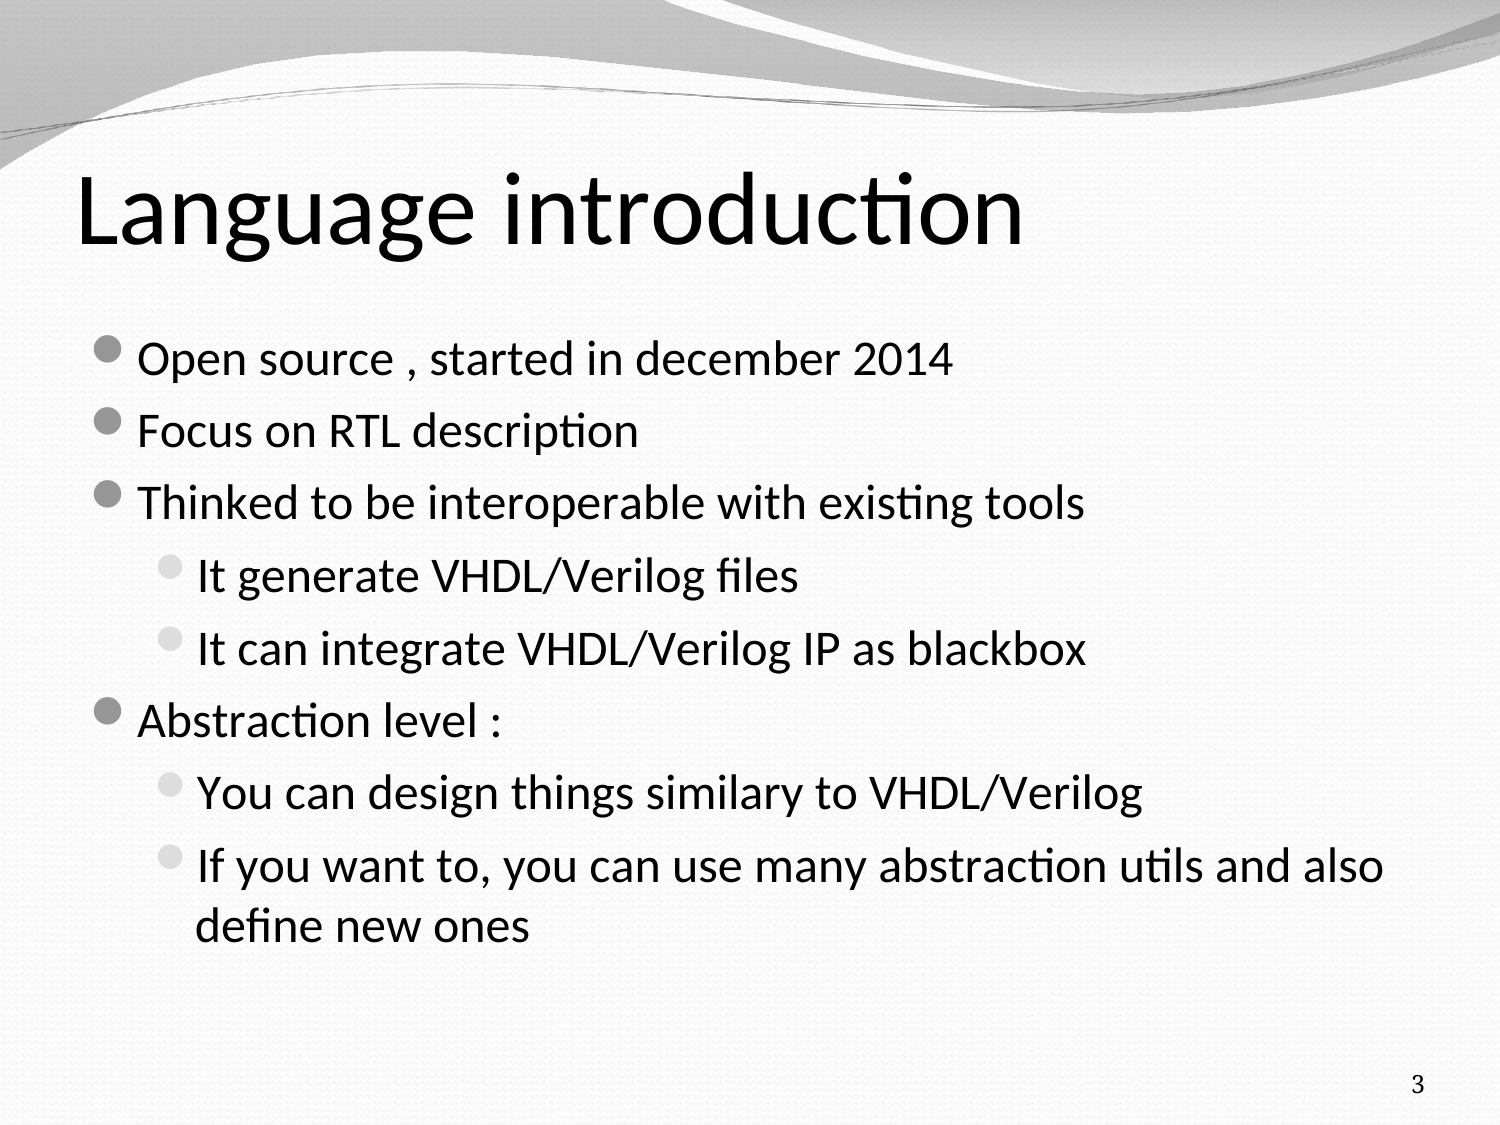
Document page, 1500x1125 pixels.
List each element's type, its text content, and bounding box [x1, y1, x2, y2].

title Language introduction [75, 78, 1426, 266]
picture [0, 0, 1500, 1125]
list Open source , started in december 2014 Focus on RTL description Thinked to be interoperable with existing tools It generate VHDL/Verilog files It can integrate VHDL/Verilog IP as blackbox Abstraction level : You can design things similary to VHDL/Verilog If you want to, you can use many abstraction utils and also define new ones [75, 317, 1426, 1038]
text_box <numéro> [1299, 1042, 1426, 1103]
